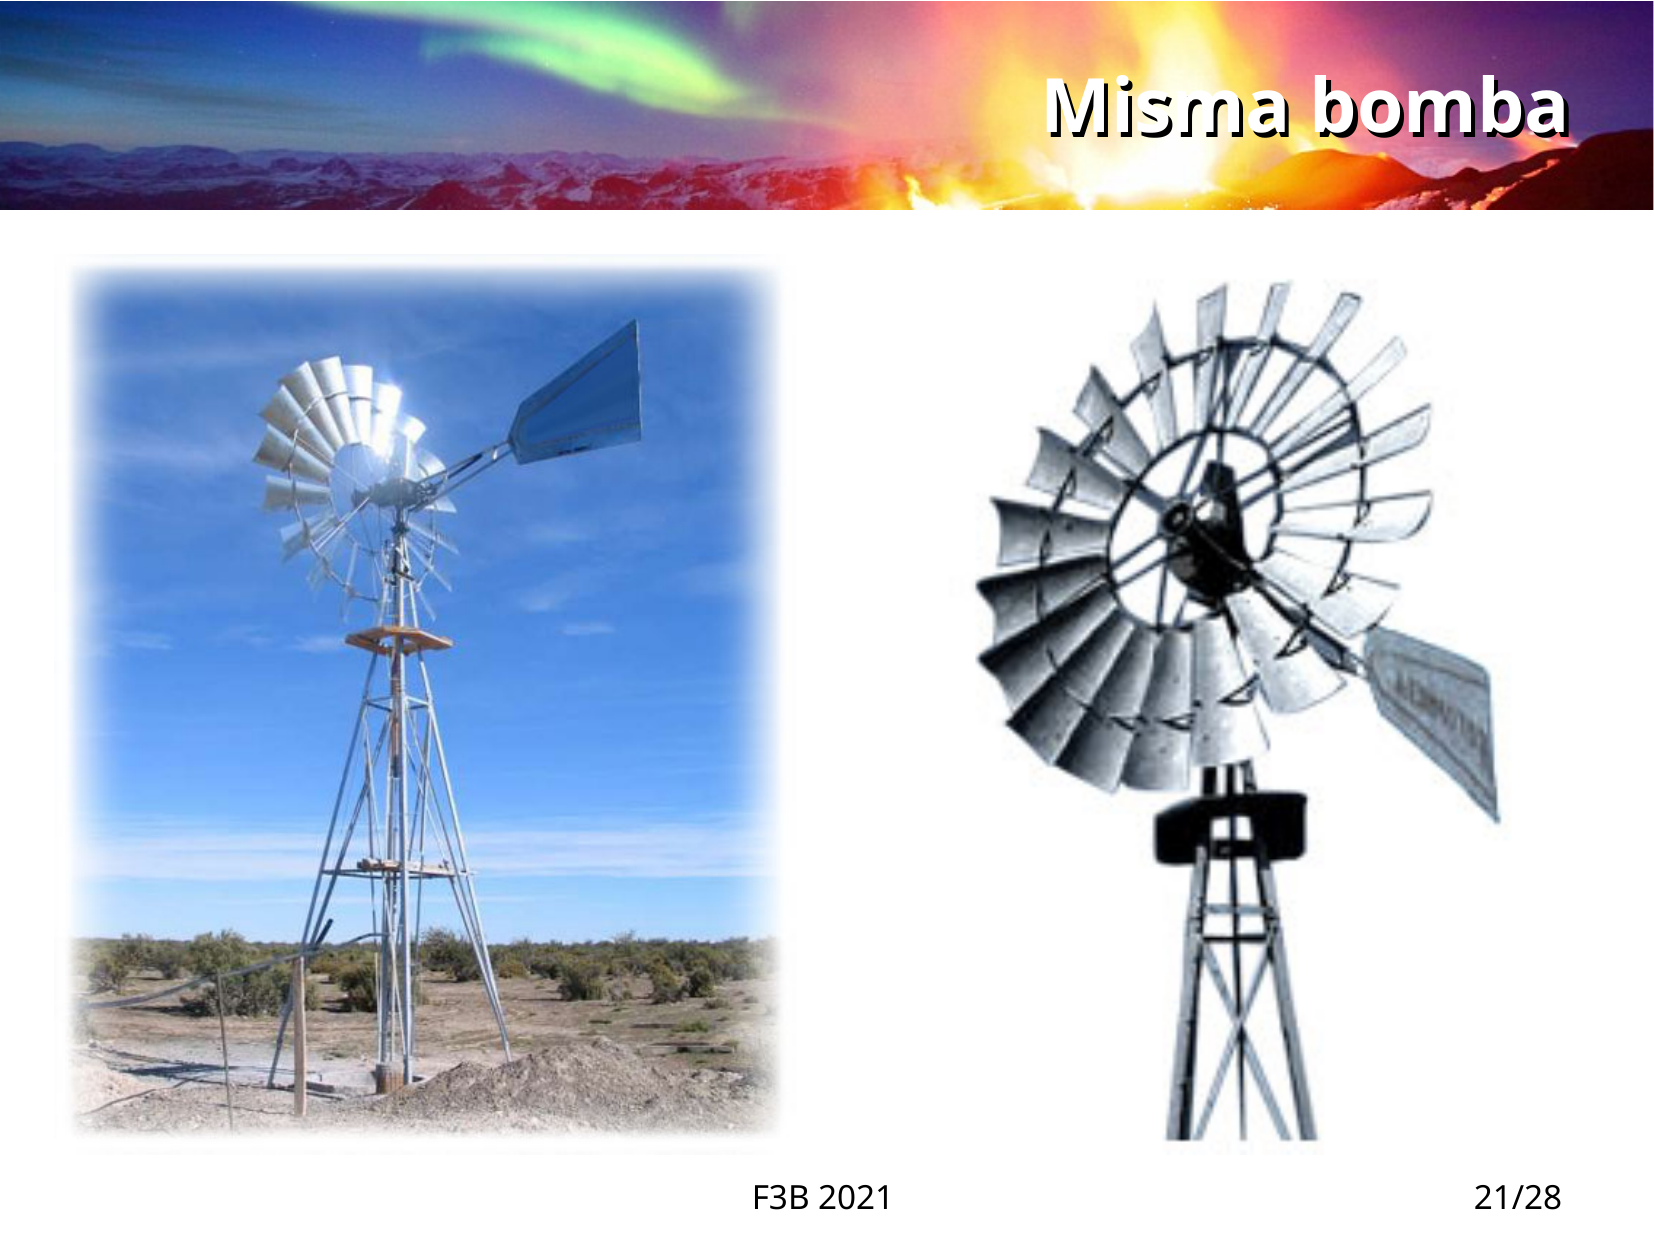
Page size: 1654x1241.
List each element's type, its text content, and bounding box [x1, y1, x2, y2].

picture [924, 254, 1525, 1156]
picture [54, 254, 797, 1156]
picture [0, 1, 1654, 210]
title Misma bomba [45, 15, 1606, 191]
